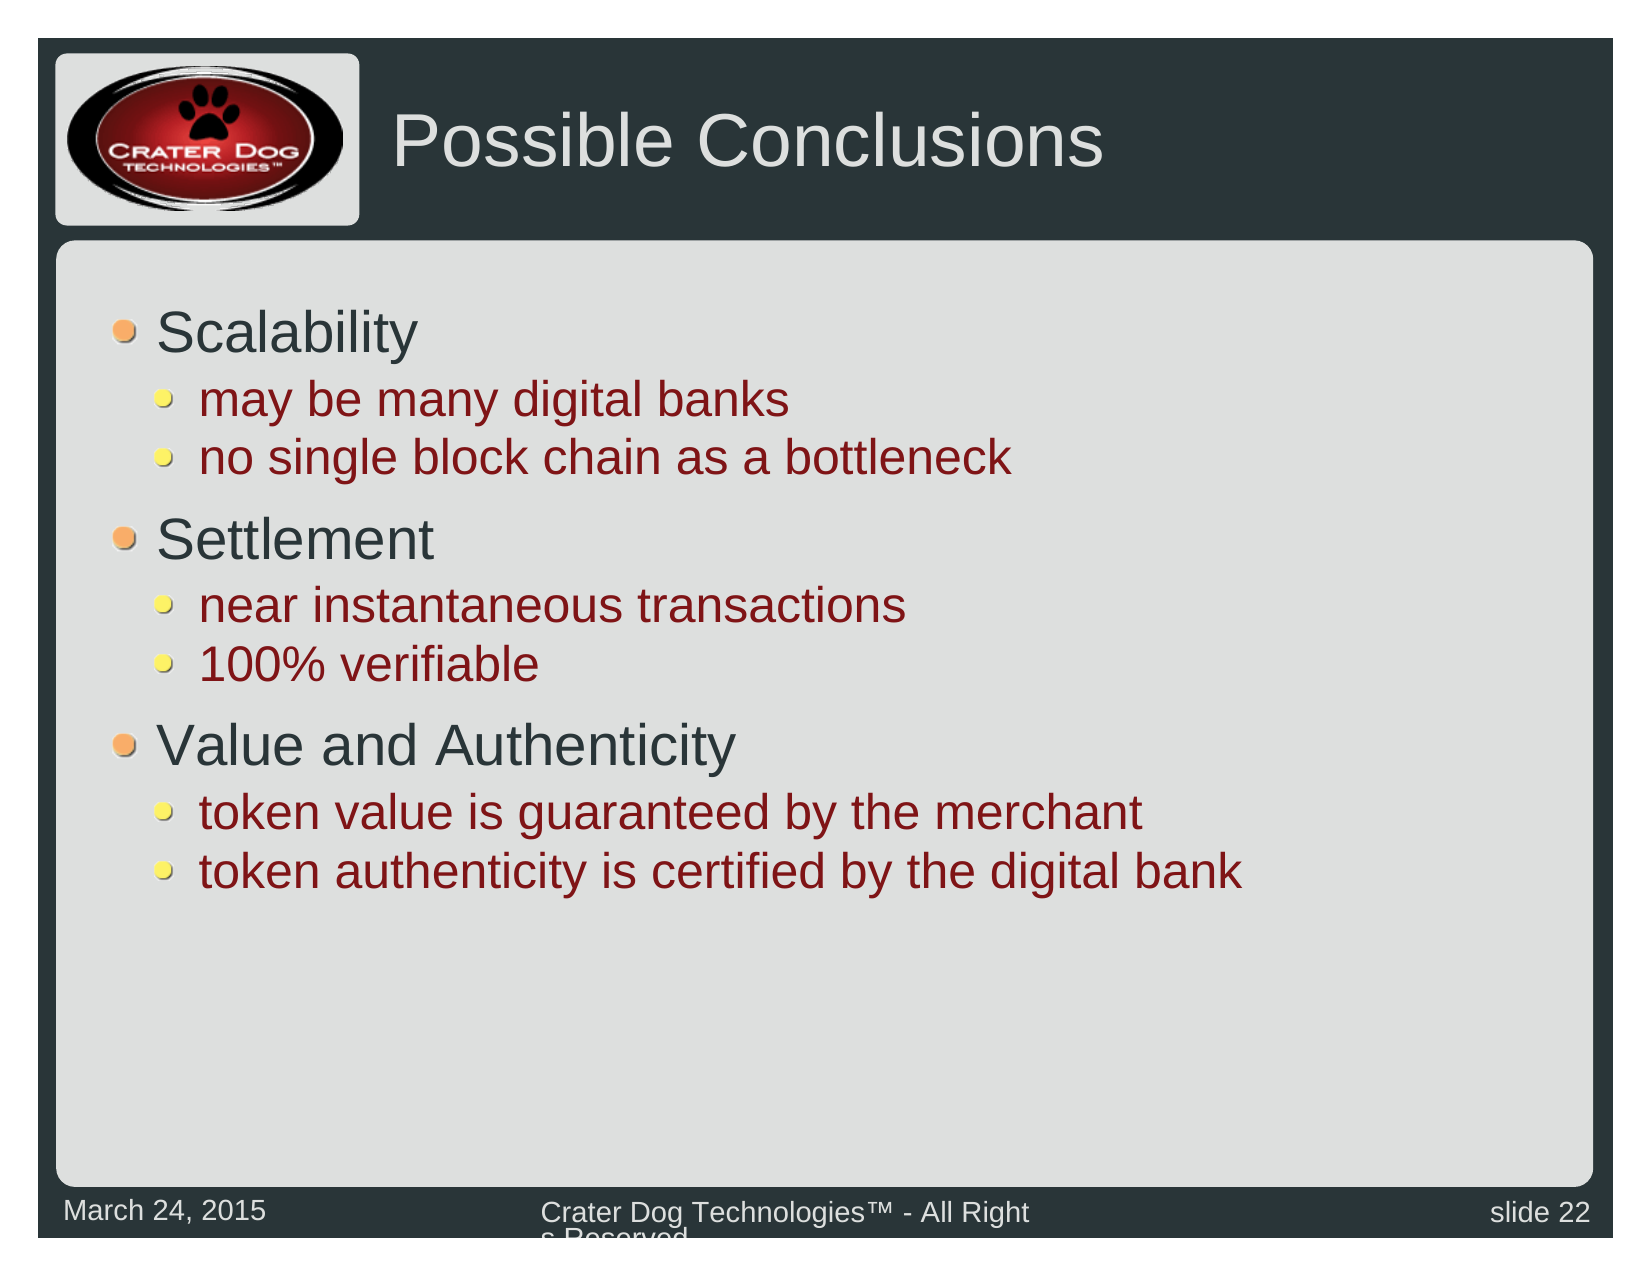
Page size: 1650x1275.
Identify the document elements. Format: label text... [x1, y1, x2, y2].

picture [67, 66, 343, 211]
title Possible Conclusions [391, 55, 1572, 224]
list Scalability may be many digital banks no single block chain as a bottleneck Settlement near instantaneous transactions 100% verifiable Value and Authenticity token value is guaranteed by the merchant token authenticity is certified by the digital bank [77, 299, 1557, 1163]
